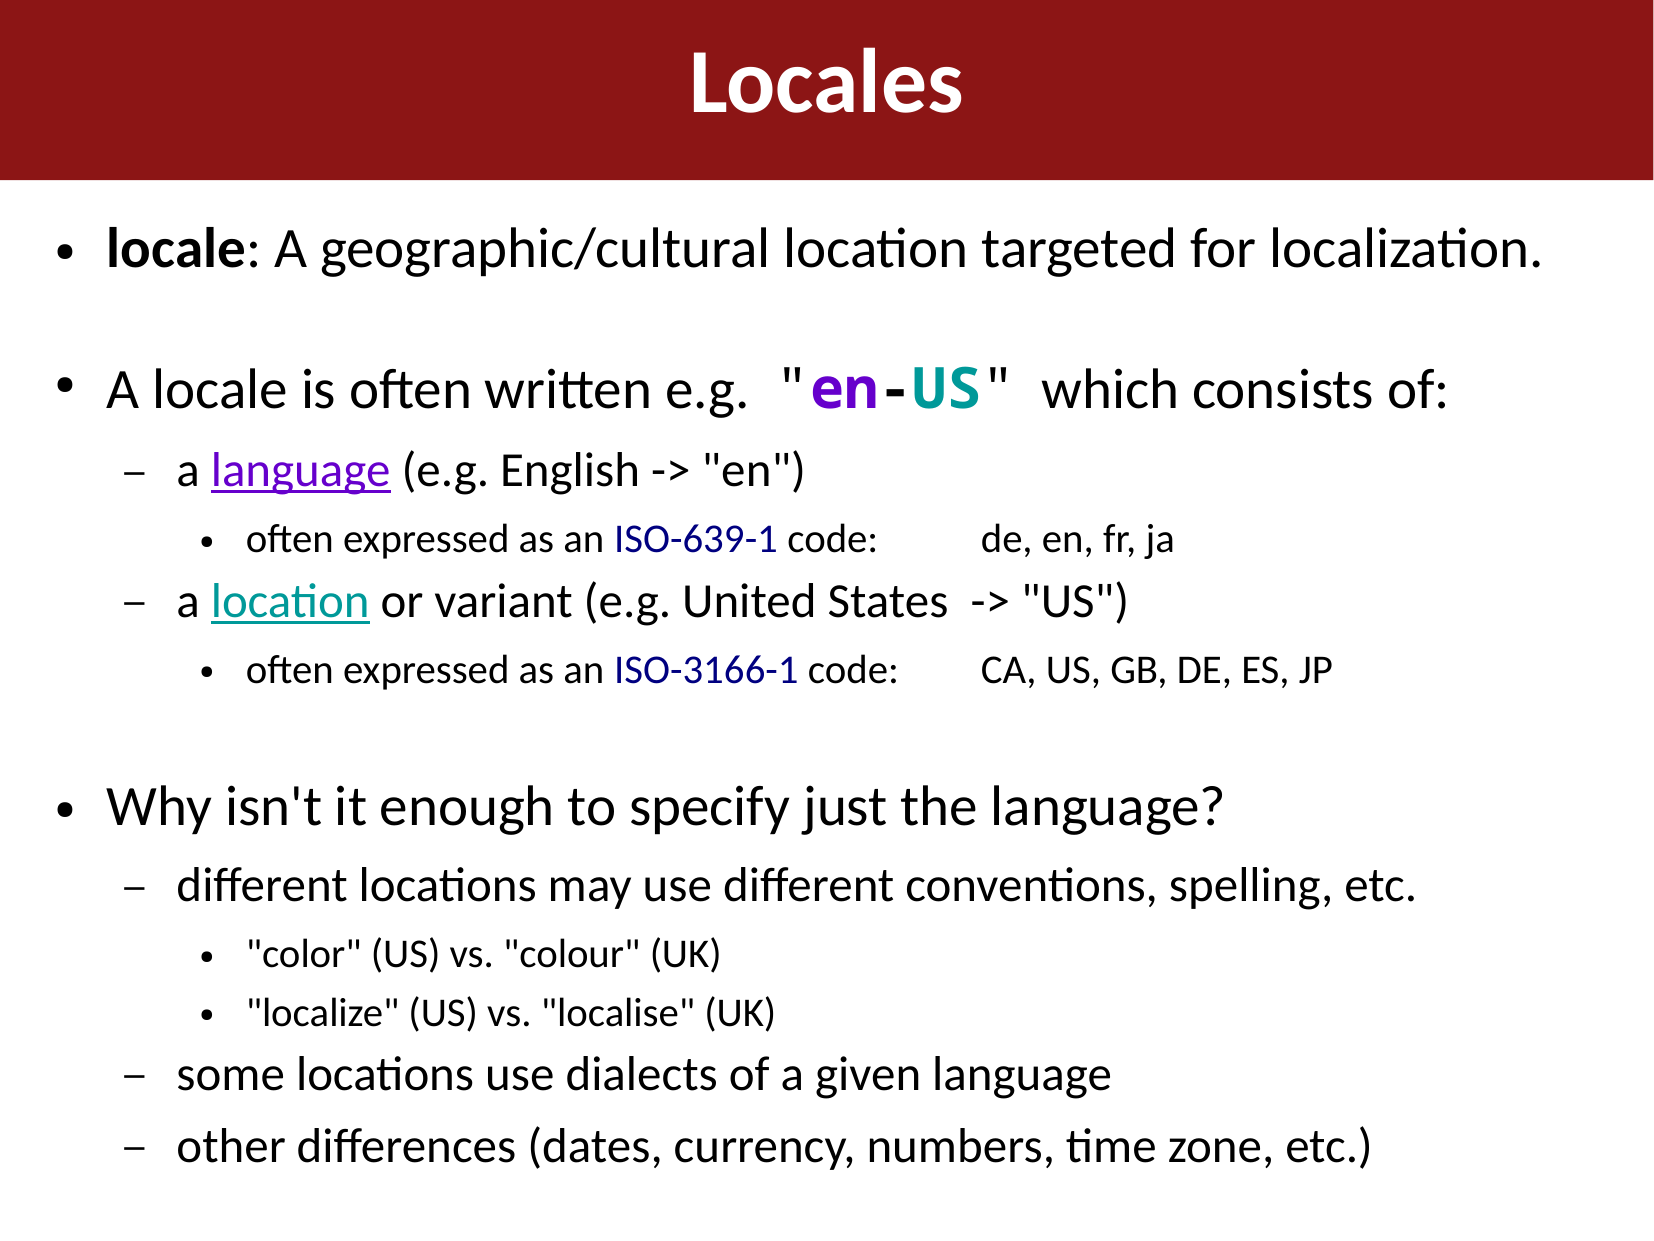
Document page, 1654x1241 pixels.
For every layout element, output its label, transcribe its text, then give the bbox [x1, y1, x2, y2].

title Locales [0, 0, 1654, 181]
list locale: A geographic/cultural location targeted for localization. A locale is often written e.g. "en-US" which consists of: a language (e.g. English -> "en") often expressed as an ISO-639-1 code: de, en, fr, ja a location or variant (e.g. United States -> "US") often expressed as an ISO-3166-1 code: CA, US, GB, DE, ES, JP Why isn't it enough to specify just the language? different locations may use different conventions, spelling, etc. "color" (US) vs. "colour" (UK) "localize" (US) vs. "localise" (UK) some locations use dialects of a given language other differences (dates, currency, numbers, time zone, etc.) [37, 225, 1636, 1186]
